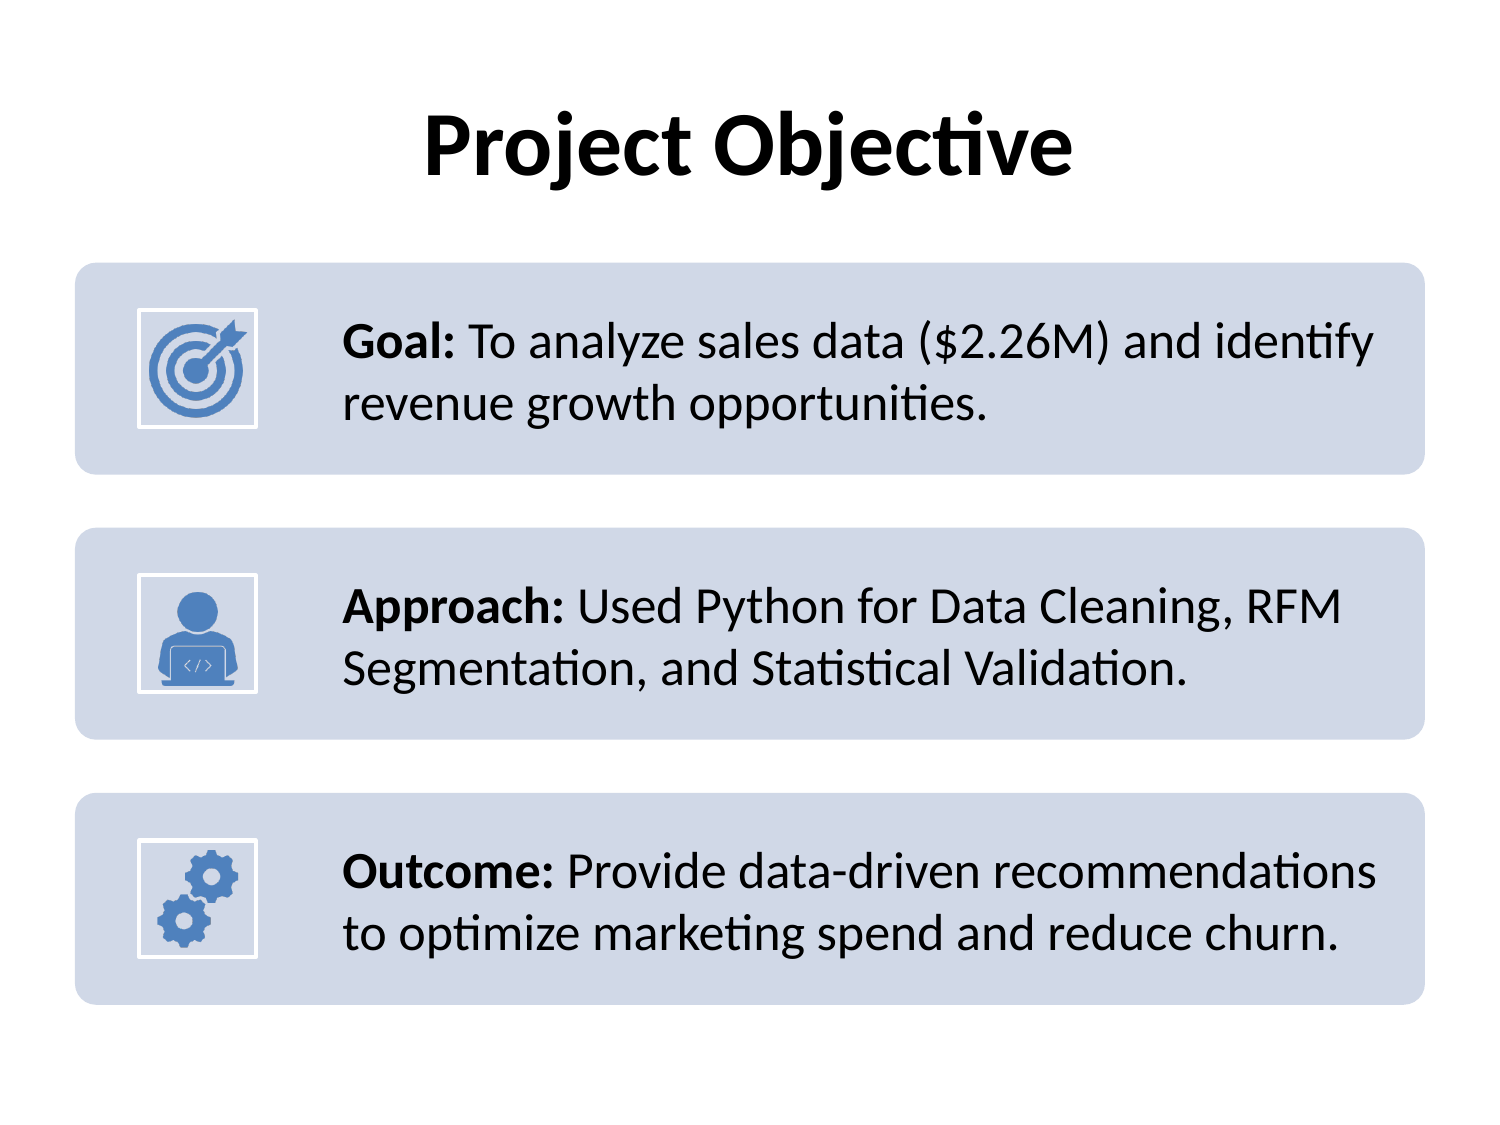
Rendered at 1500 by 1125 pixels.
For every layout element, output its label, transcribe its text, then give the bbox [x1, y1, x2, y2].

text_box [74, 527, 319, 740]
text_box Outcome: Provide data-driven recommendations to optimize marketing spend and reduce churn. [319, 792, 1425, 1005]
text_box Approach: Used Python for Data Cleaning, RFM Segmentation, and Statistical Validation. [319, 527, 1425, 740]
text_box Goal: To analyze sales data ($2.26M) and identify revenue growth opportunities. [319, 262, 1425, 475]
text_box [74, 792, 319, 1005]
title Project Objective [75, 45, 1425, 233]
text_box [74, 262, 319, 475]
